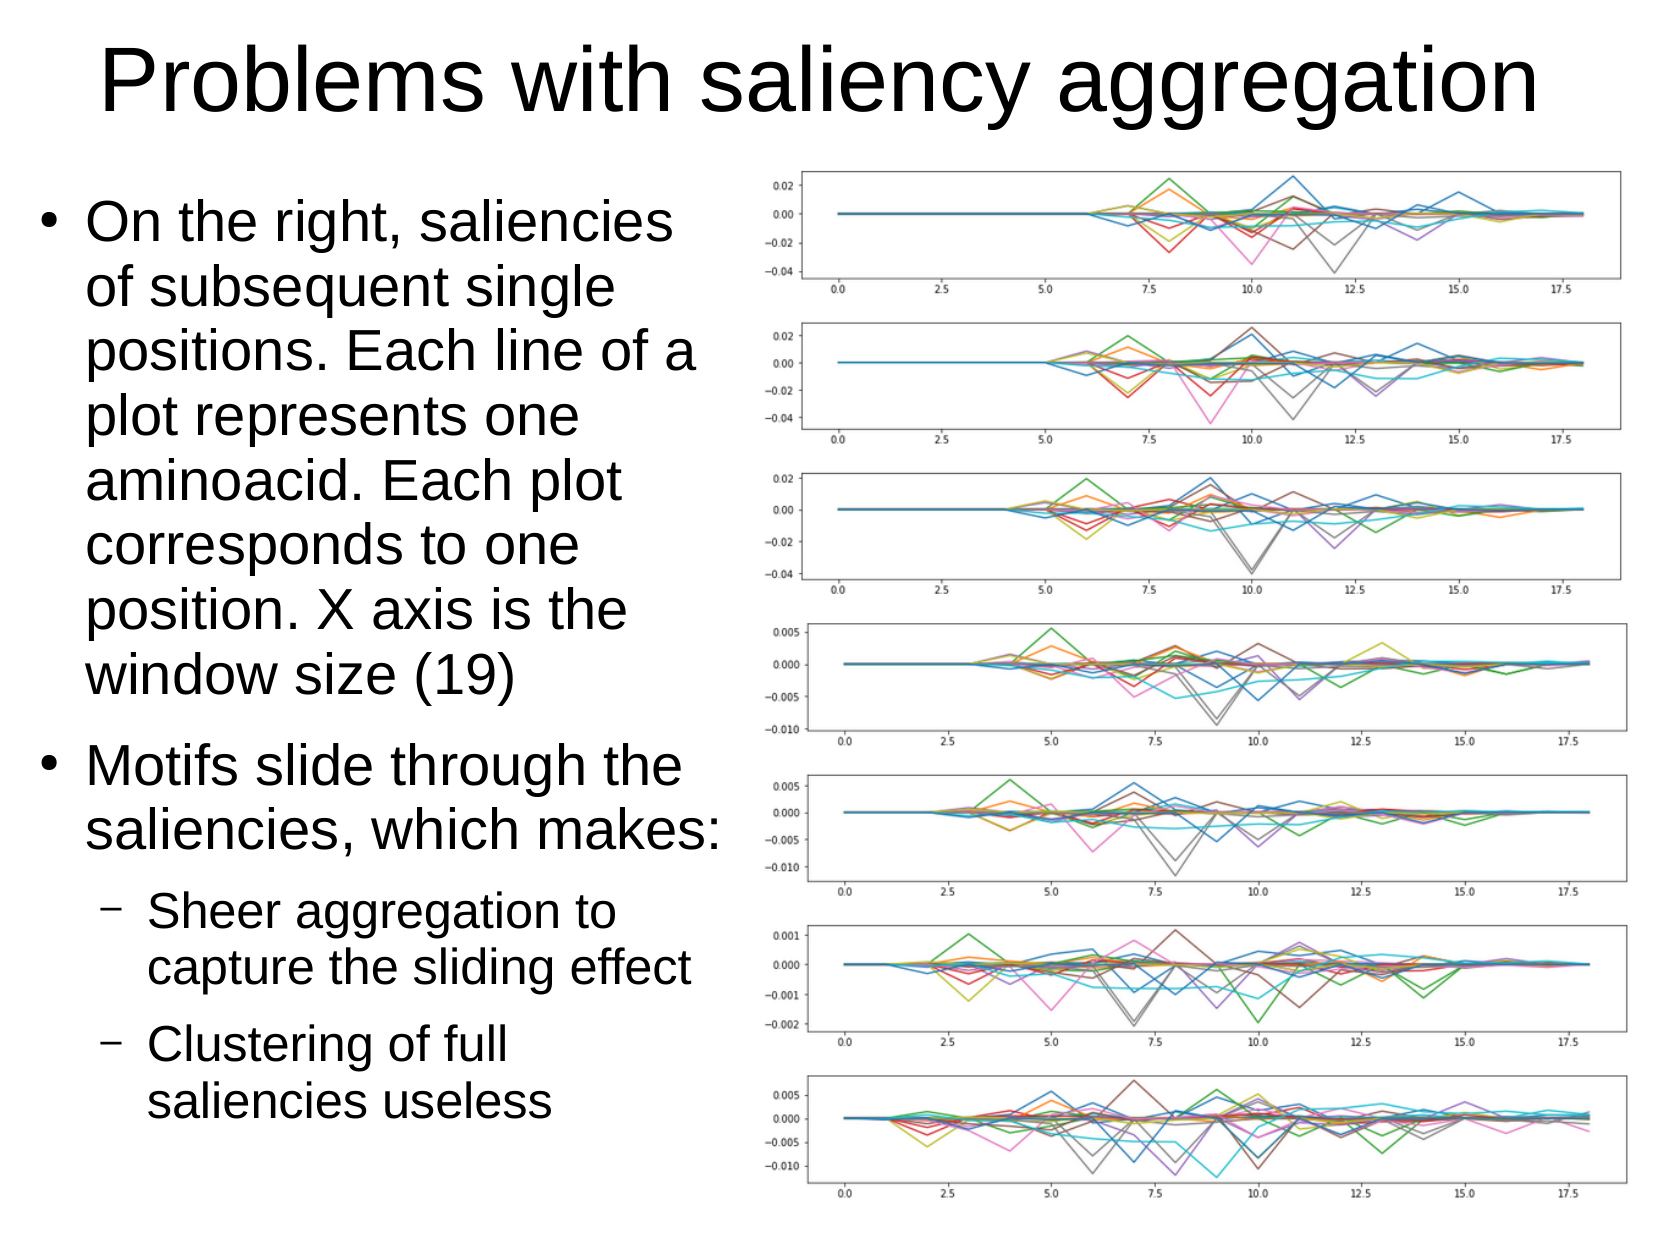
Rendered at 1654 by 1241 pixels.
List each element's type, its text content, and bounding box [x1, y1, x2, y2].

title Problems with saliency aggregation [0, 17, 1642, 142]
list On the right, saliencies of subsequent single positions. Each line of a plot represents one aminoacid. Each plot corresponds to one position. X axis is the window size (19) Motifs slide through the saliencies, which makes: Sheer aggregation to capture the sliding effect Clustering of full saliencies useless [23, 188, 733, 1182]
picture [760, 165, 1630, 1205]
